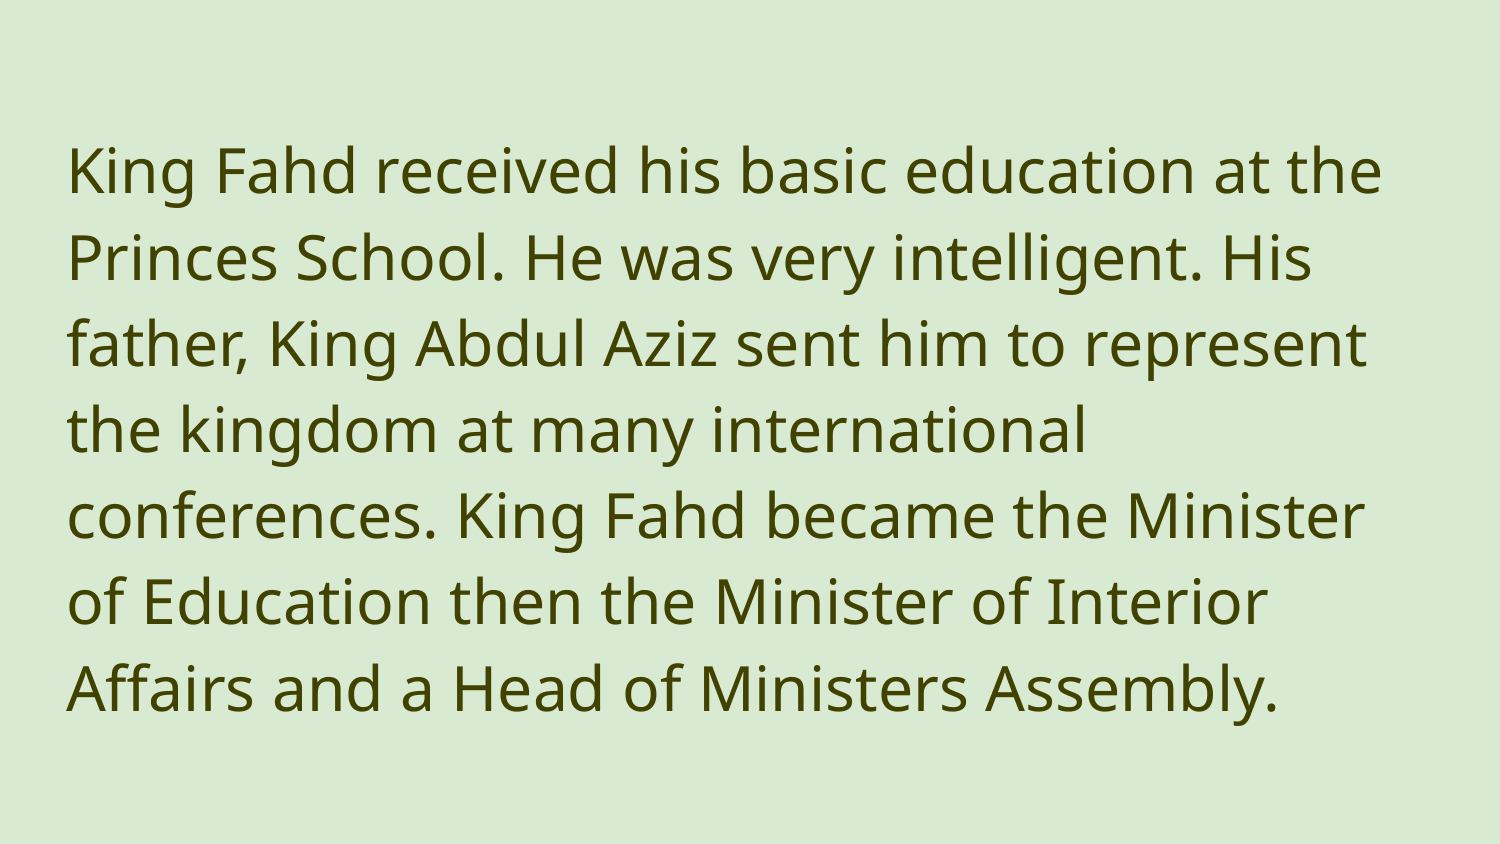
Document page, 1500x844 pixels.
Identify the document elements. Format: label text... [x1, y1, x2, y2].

title King Fahd received his basic education at the Princes School. He was very intelligent. His father, King Abdul Aziz sent him to represent the kingdom at many international conferences. King Fahd became the Minister of Education then the Minister of Interior Affairs and a Head of Ministers Assembly. [51, 352, 1449, 491]
